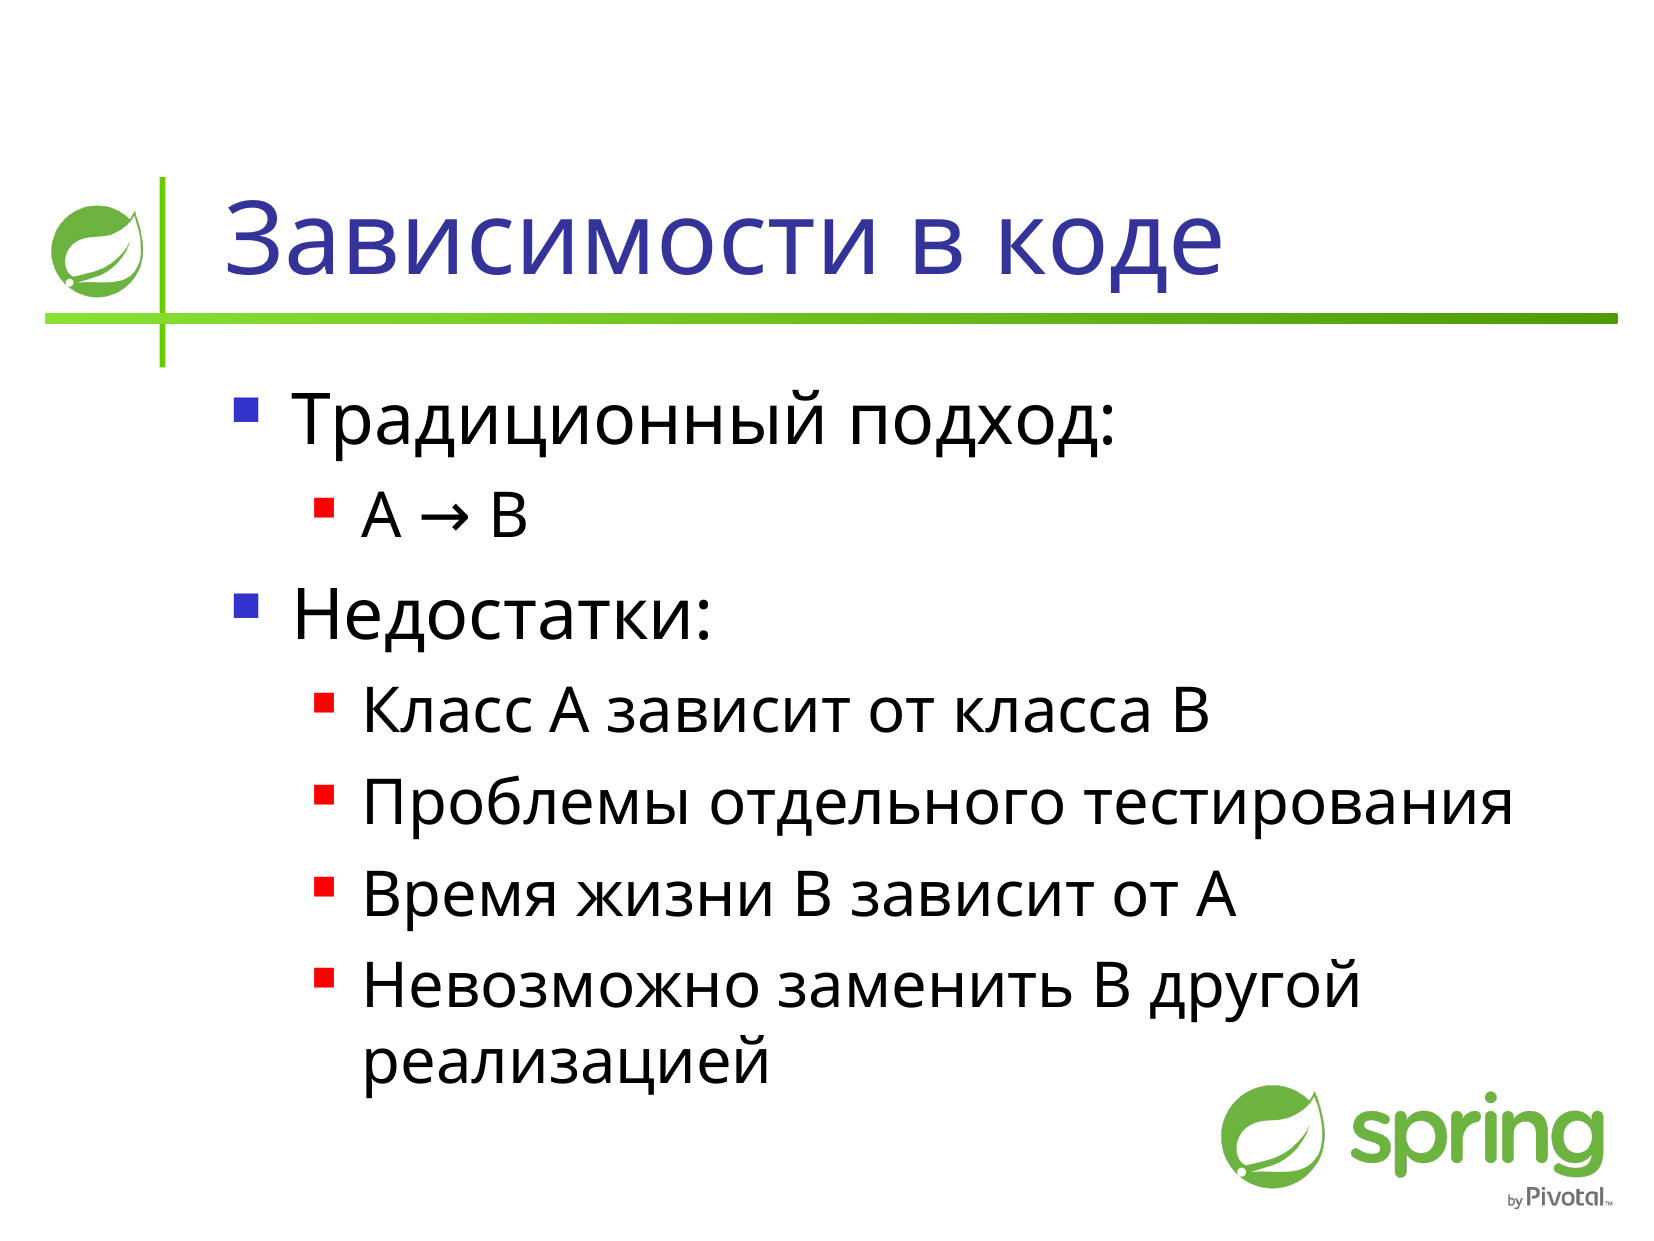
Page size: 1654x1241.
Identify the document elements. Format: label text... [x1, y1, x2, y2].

title Зависимости в коде [208, 38, 1618, 304]
picture [1216, 1109, 1618, 1212]
list Традиционный подход: A → B Недостатки: Класс A зависит от класса B Проблемы отдельного тестирования Время жизни B зависит от A Невозможно заменить B другой реализацией [213, 364, 1620, 1109]
